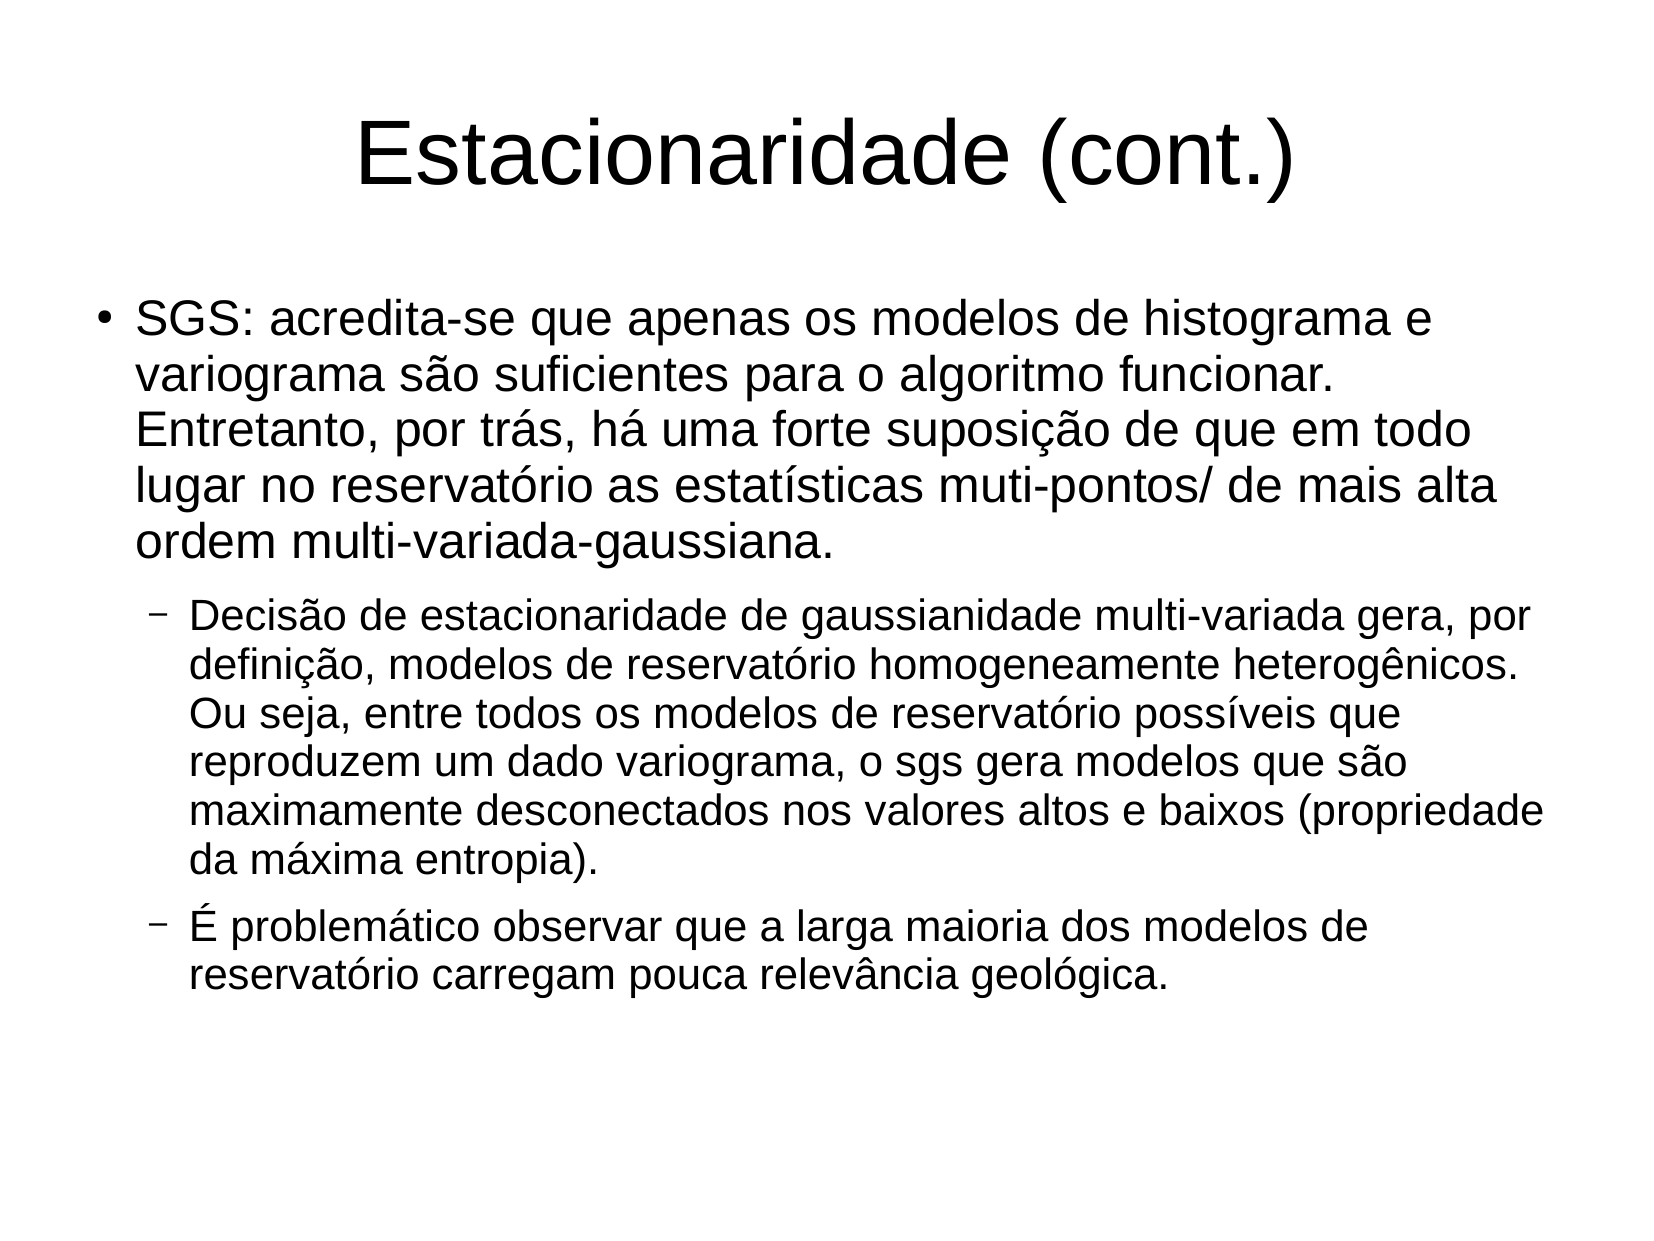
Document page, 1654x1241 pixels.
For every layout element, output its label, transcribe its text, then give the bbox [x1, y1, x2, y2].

title Estacionaridade (cont.) [82, 49, 1571, 257]
list SGS: acredita-se que apenas os modelos de histograma e variograma são suficientes para o algoritmo funcionar. Entretanto, por trás, há uma forte suposição de que em todo lugar no reservatório as estatísticas muti-pontos/ de mais alta ordem multi-variada-gaussiana. Decisão de estacionaridade de gaussianidade multi-variada gera, por definição, modelos de reservatório homogeneamente heterogênicos. Ou seja, entre todos os modelos de reservatório possíveis que reproduzem um dado variograma, o sgs gera modelos que são maximamente desconectados nos valores altos e baixos (propriedade da máxima entropia). É problemático observar que a larga maioria dos modelos de reservatório carregam pouca relevância geológica. [82, 290, 1571, 1010]
